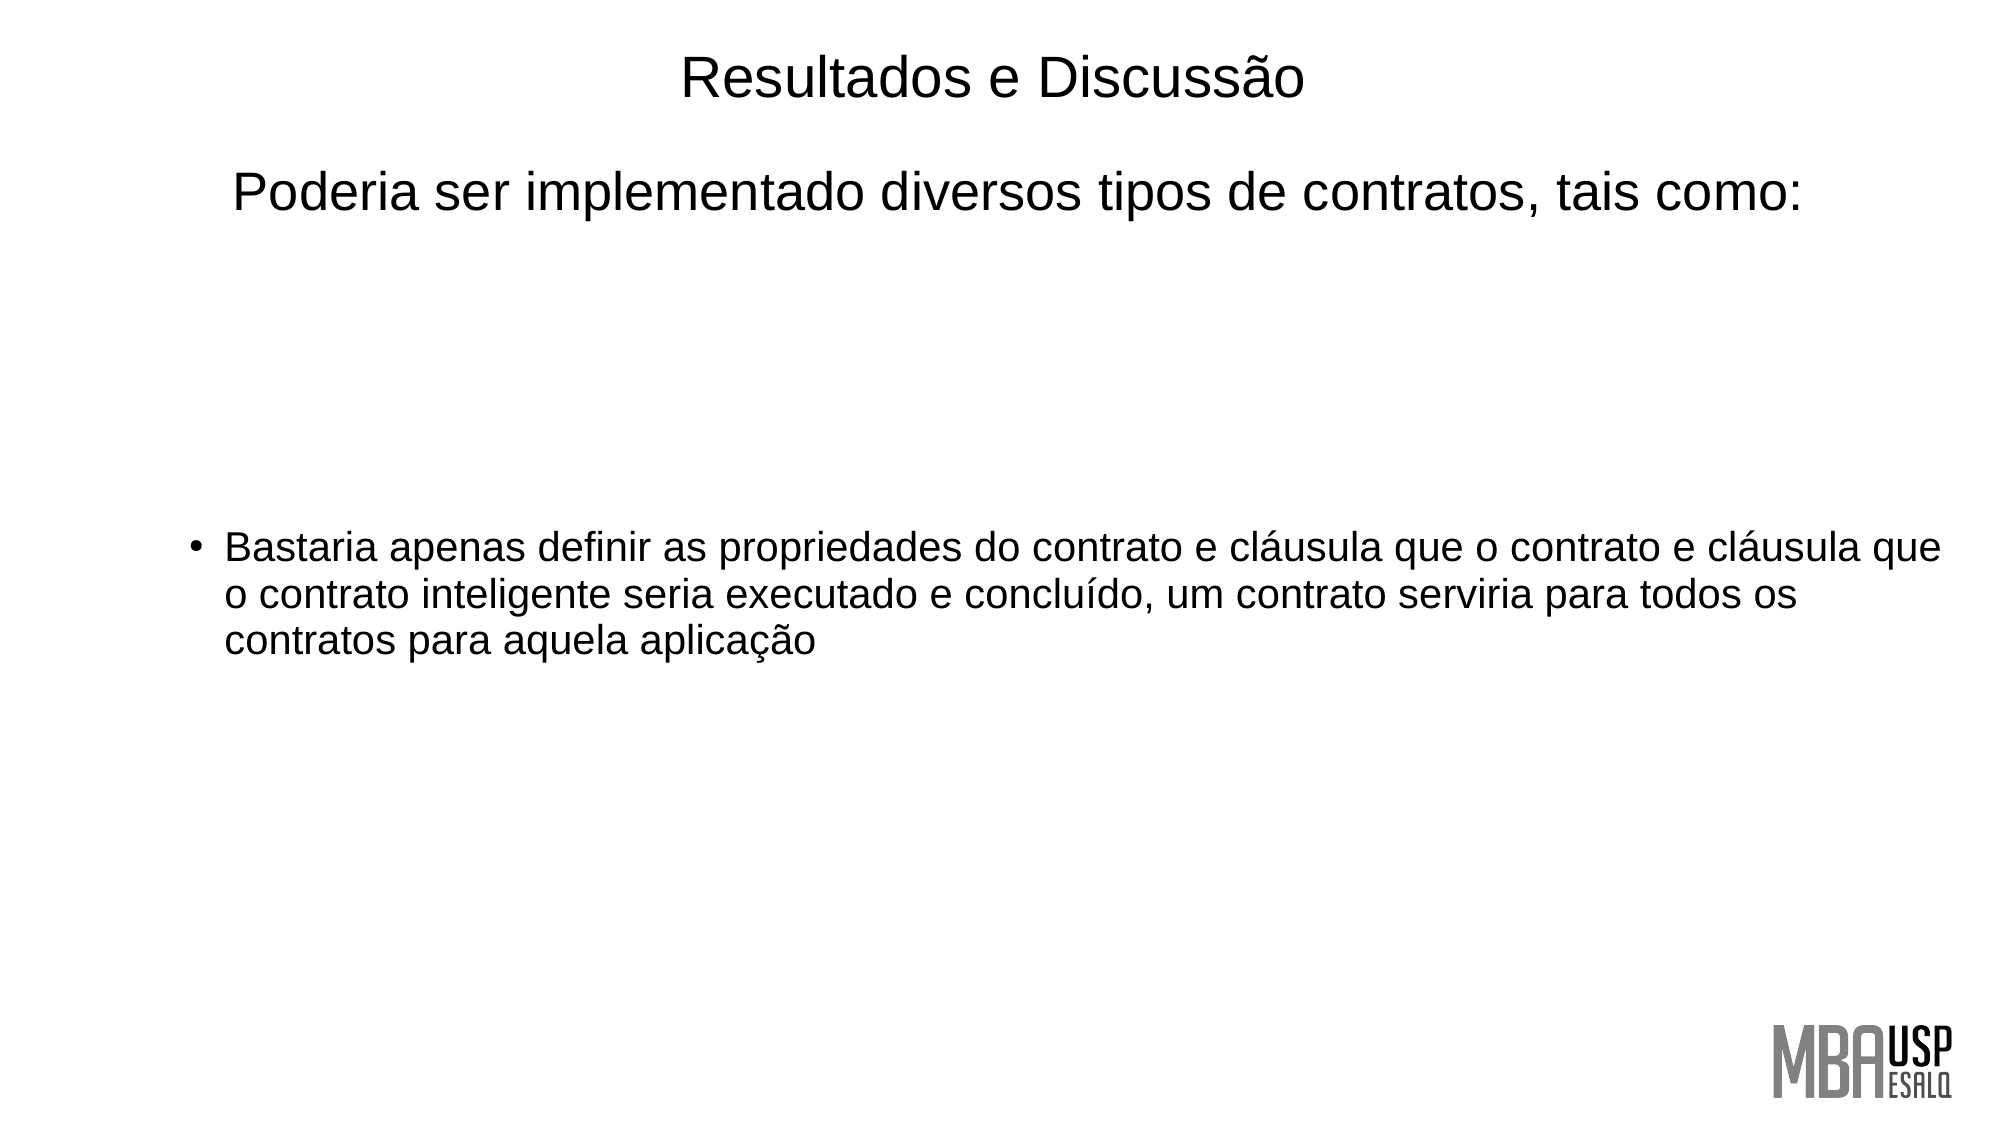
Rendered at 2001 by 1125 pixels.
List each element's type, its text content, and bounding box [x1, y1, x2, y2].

picture [1765, 1021, 1960, 1102]
text_box Resultados e Discussão [37, 37, 1951, 118]
text_box Poderia ser implementado diversos tipos de contratos, tais como: Bastaria apenas definir as propriedades do contrato e cláusula que o contrato e cláusula que o contrato inteligente seria executado e concluído, um contrato serviria para todos os contratos para aquela aplicação [82, 150, 1951, 976]
